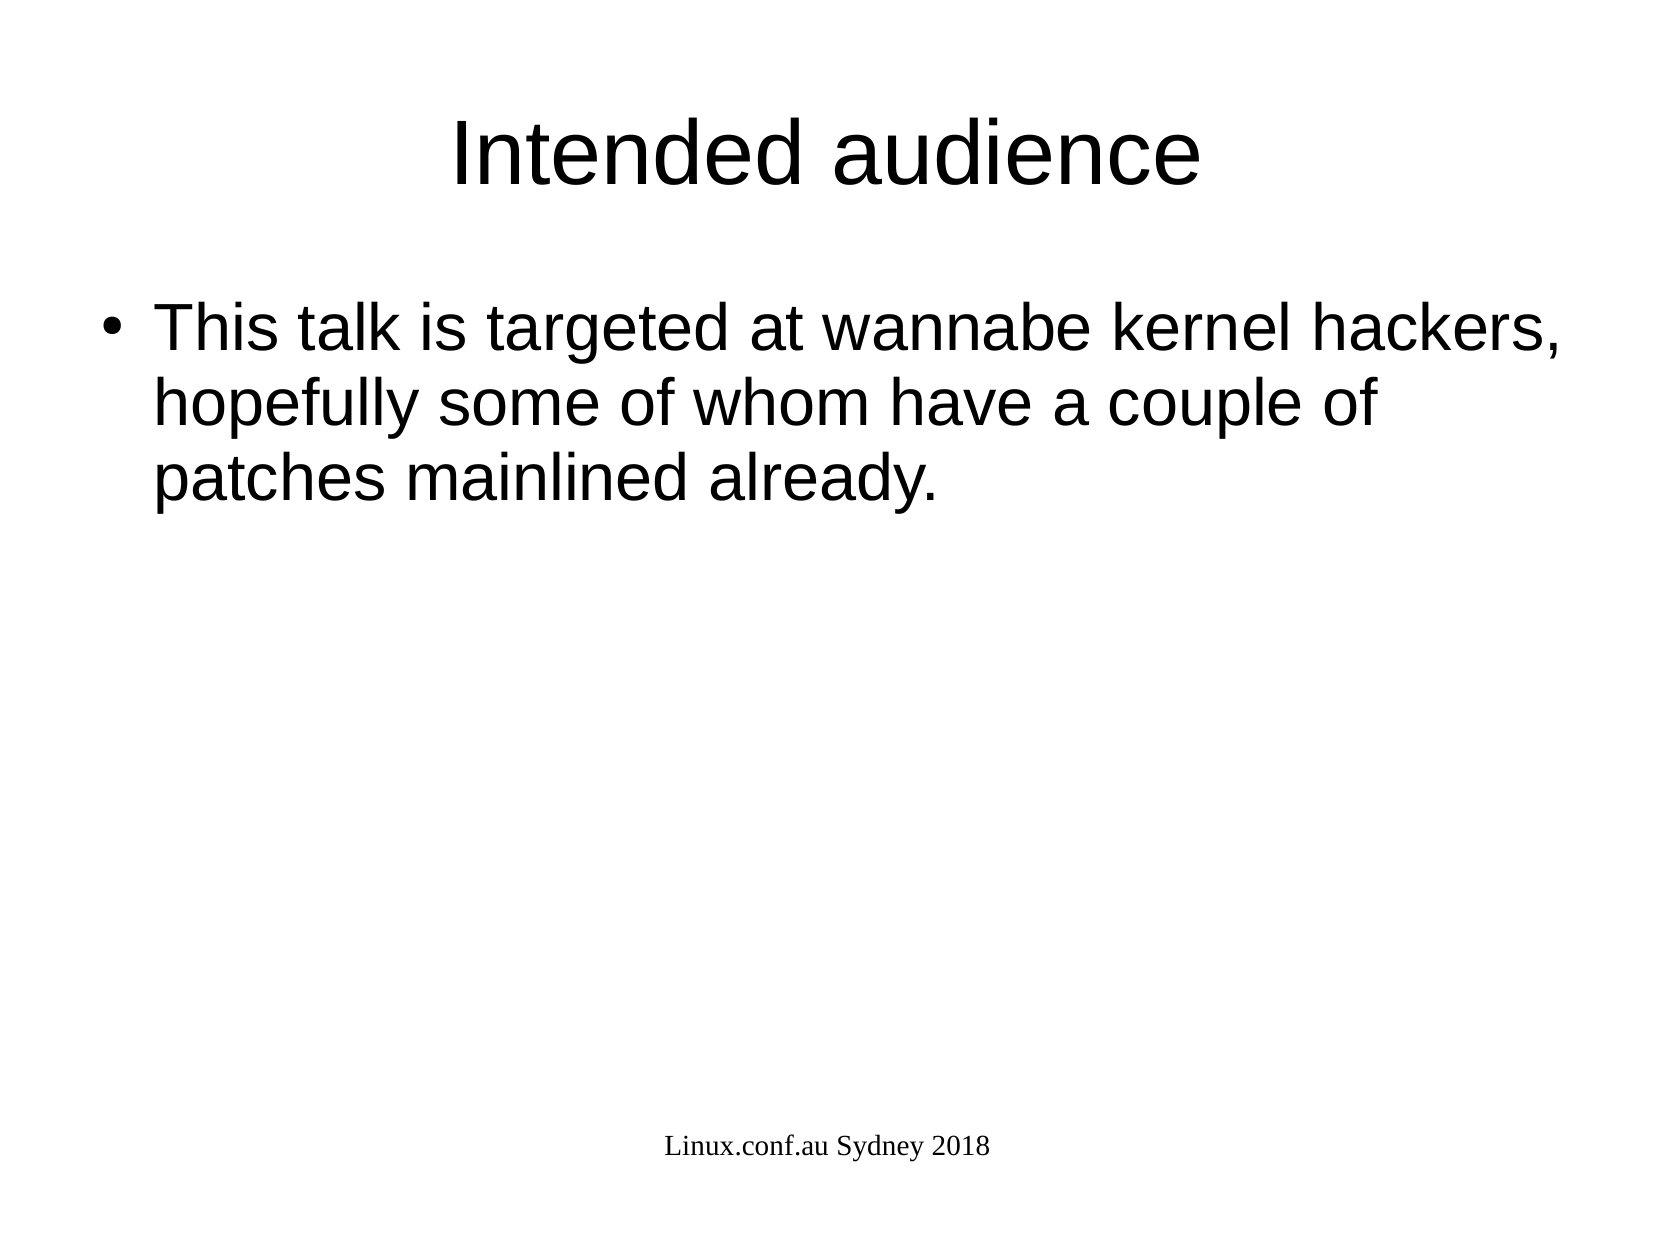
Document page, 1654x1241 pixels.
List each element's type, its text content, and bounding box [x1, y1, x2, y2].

title Intended audience [82, 49, 1571, 257]
list This talk is targeted at wannabe kernel hackers, hopefully some of whom have a couple of patches mainlined already. [82, 290, 1571, 1010]
